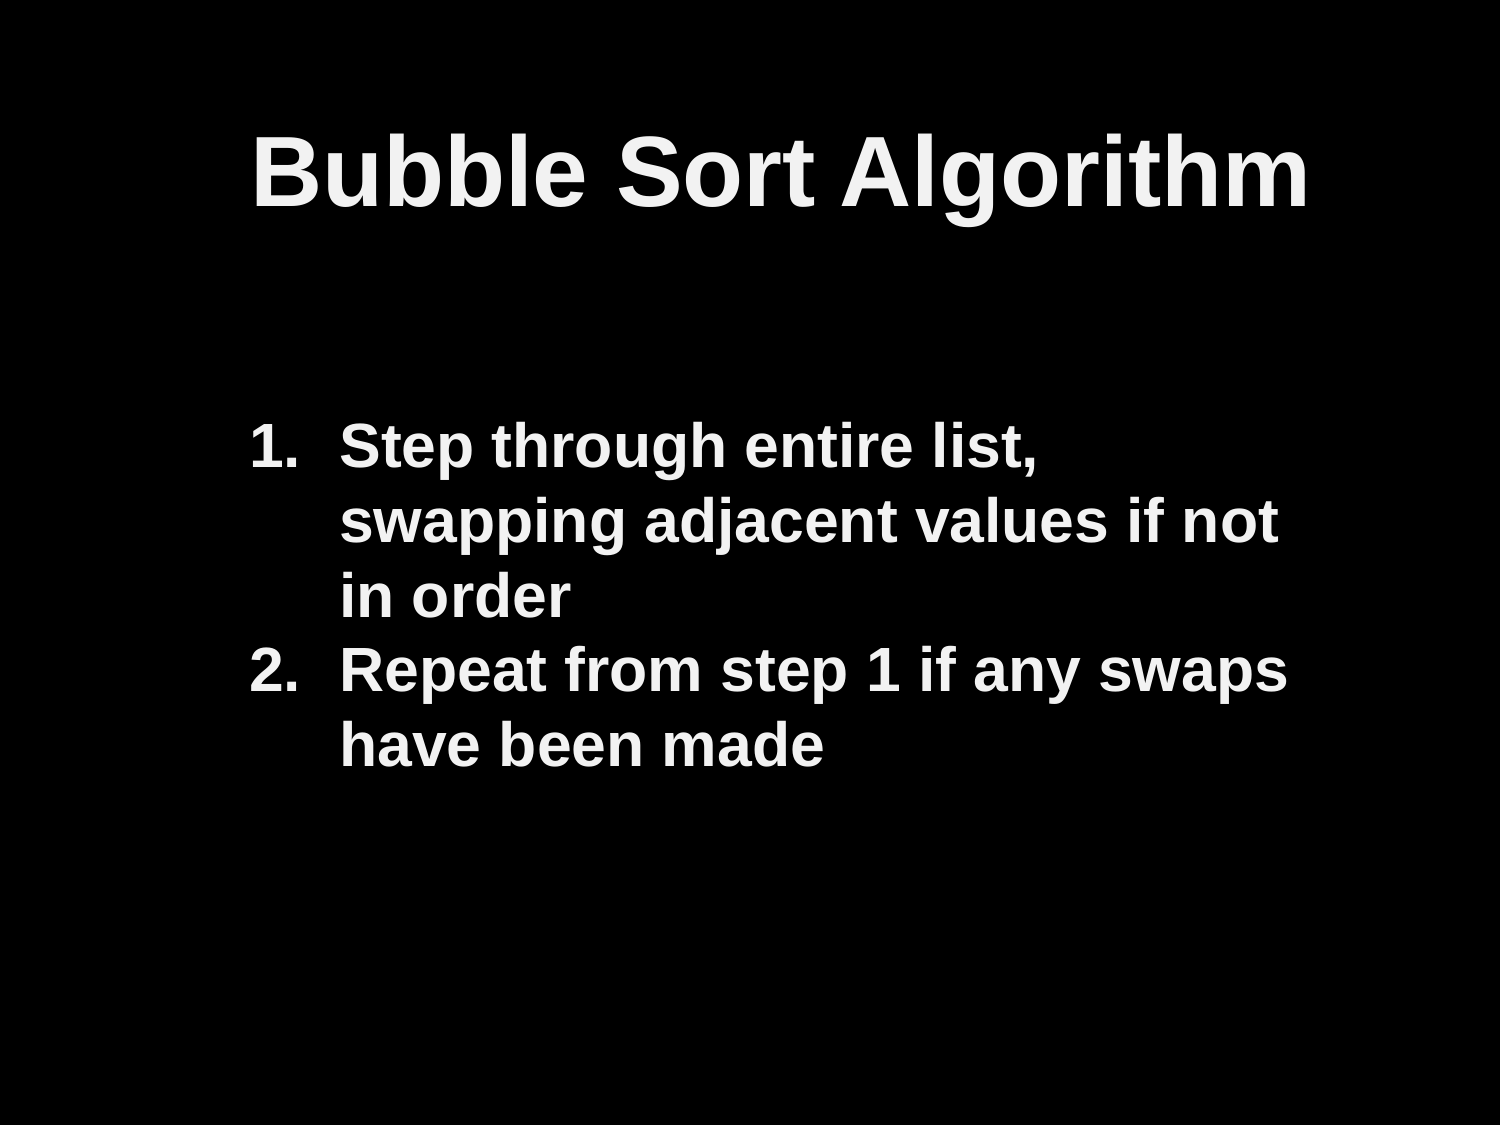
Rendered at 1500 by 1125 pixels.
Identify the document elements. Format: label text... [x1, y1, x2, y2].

text_box Bubble Sort Algorithm [163, 23, 1399, 311]
text_box Step through entire list, swapping adjacent values if not in order Repeat from step 1 if any swaps have been made [234, 311, 1358, 986]
